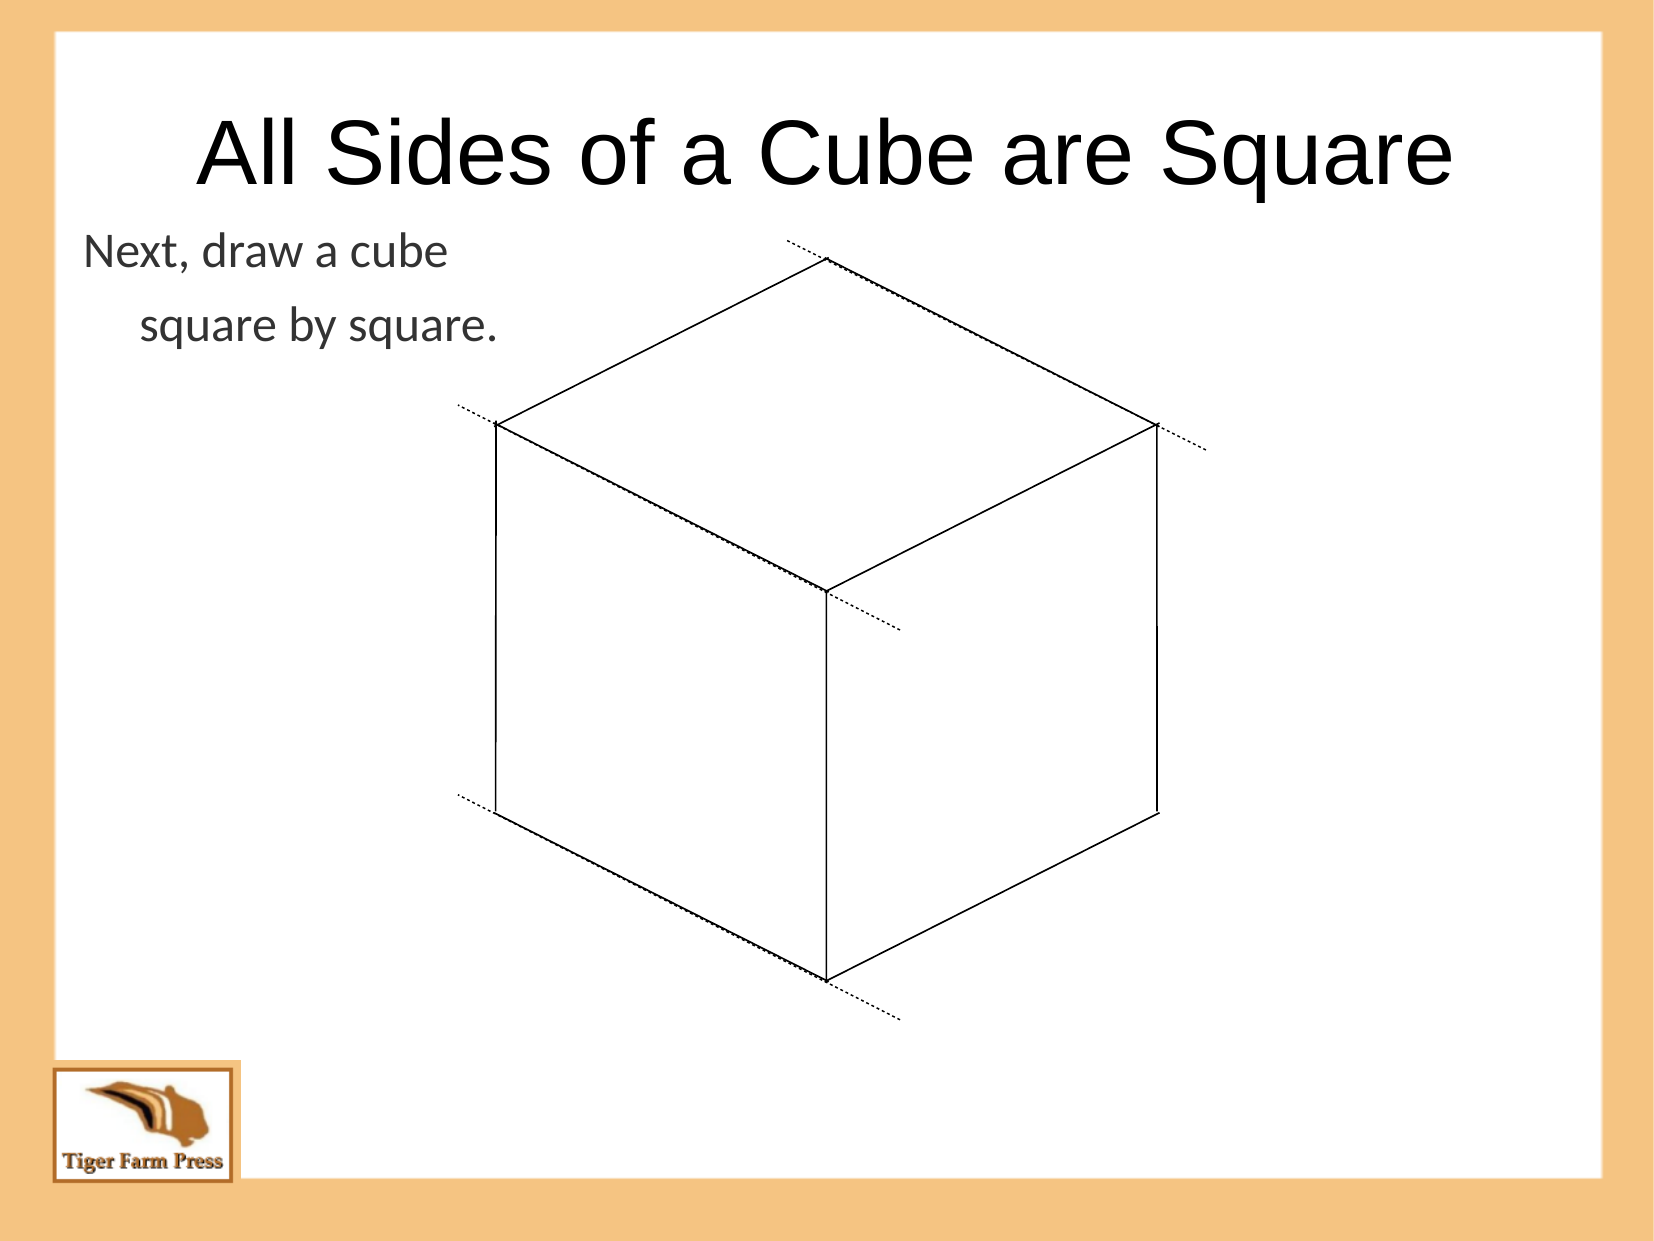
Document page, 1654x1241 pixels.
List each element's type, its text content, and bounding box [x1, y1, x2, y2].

title All Sides of a Cube are Square [82, 49, 1571, 257]
picture [0, 0, 1654, 1241]
list Next, draw a cube square by square. [83, 231, 1572, 1050]
